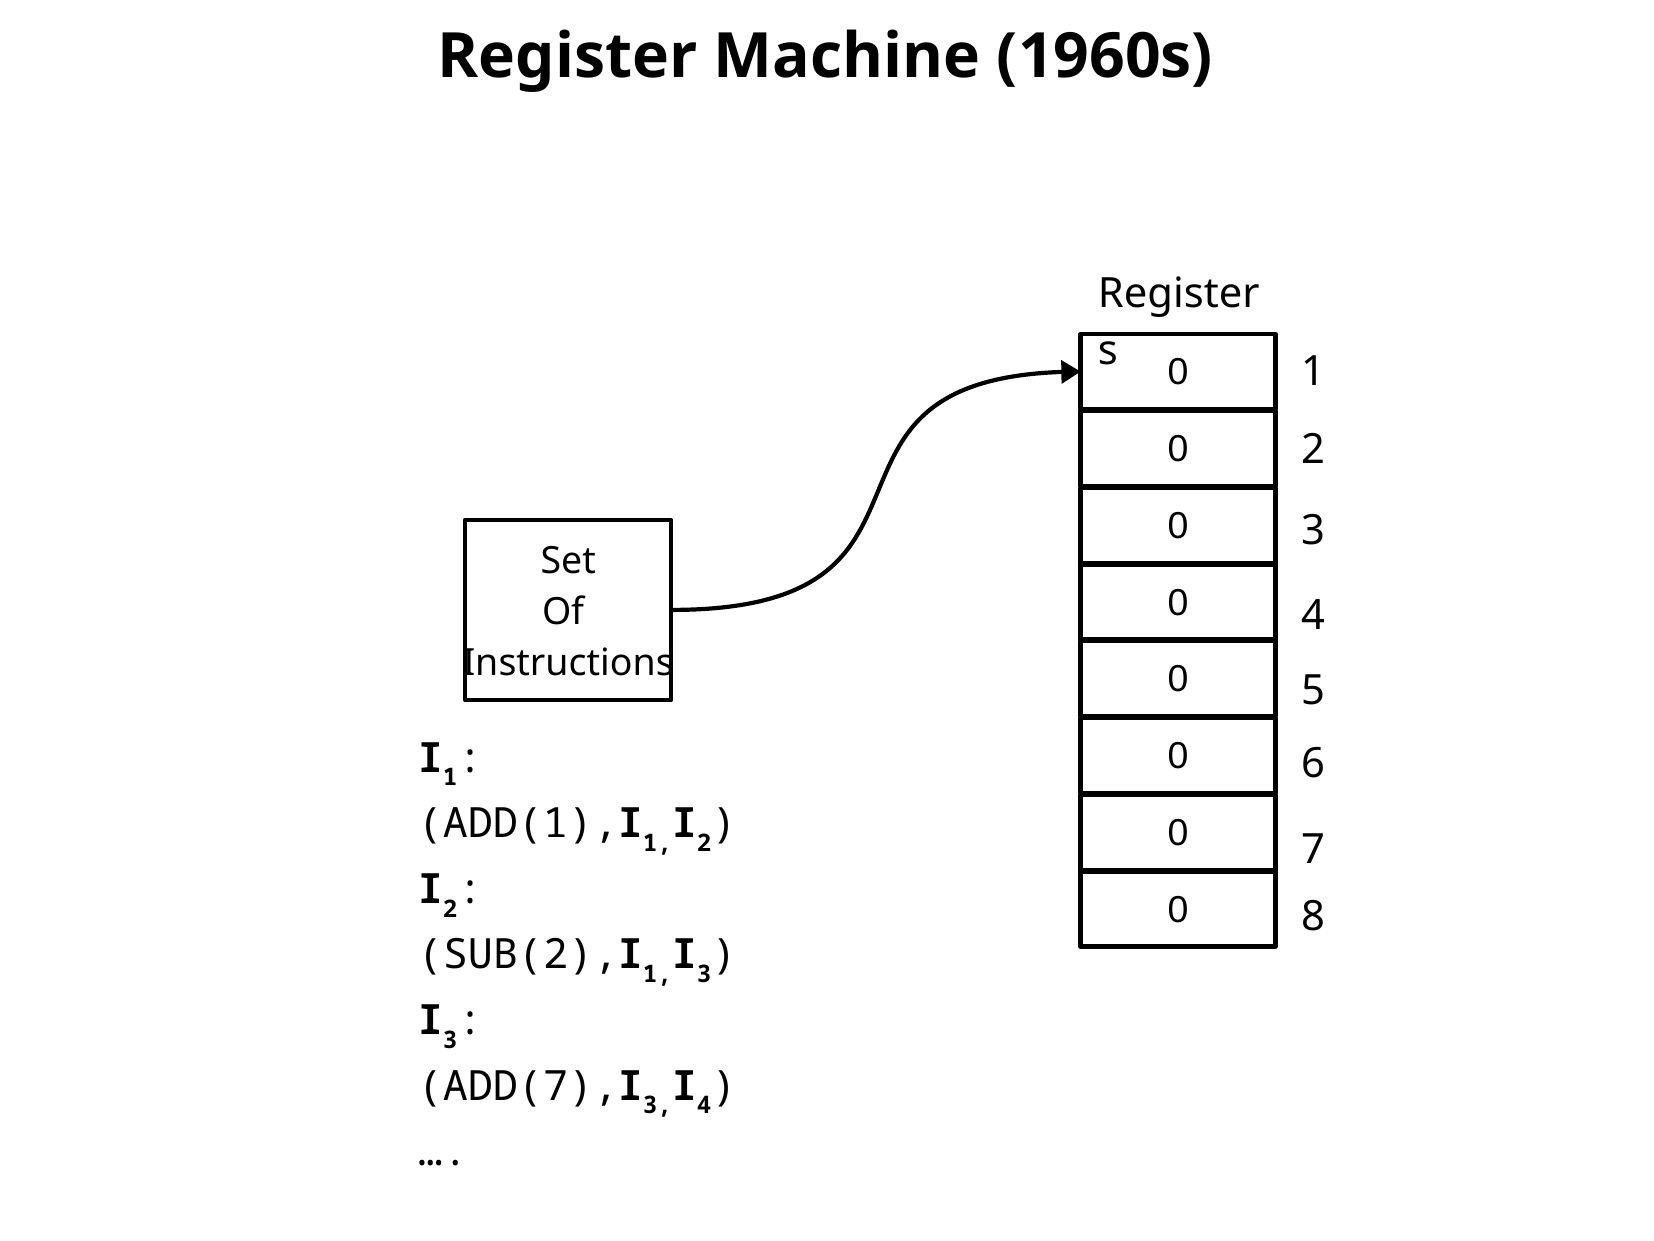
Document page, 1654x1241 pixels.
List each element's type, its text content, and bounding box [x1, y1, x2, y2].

text_box 7 [1286, 811, 1332, 878]
text_box 0 [1080, 410, 1276, 486]
text_box 0 [1080, 641, 1276, 717]
text_box Register Machine (1960s) [173, 3, 1479, 101]
text_box 2 [1286, 411, 1332, 482]
text_box 6 [1286, 724, 1332, 795]
text_box 0 [1080, 487, 1276, 563]
text_box 0 [1080, 871, 1276, 947]
text_box Registers [1083, 255, 1279, 325]
text_box Set Of Instructions [465, 519, 672, 700]
text_box 0 [1080, 334, 1276, 410]
text_box 0 [1080, 564, 1276, 640]
text_box I1:(ADD(1),I1,I2) I2:(SUB(2),I1,I3) I3:(ADD(7),I3,I4) …. [403, 720, 790, 941]
text_box 5 [1286, 652, 1332, 722]
text_box 3 [1286, 492, 1332, 563]
text_box 0 [1080, 717, 1276, 793]
text_box 0 [1080, 794, 1276, 870]
text_box 1 [1286, 333, 1332, 404]
text_box 8 [1286, 878, 1332, 949]
text_box 4 [1286, 577, 1332, 648]
